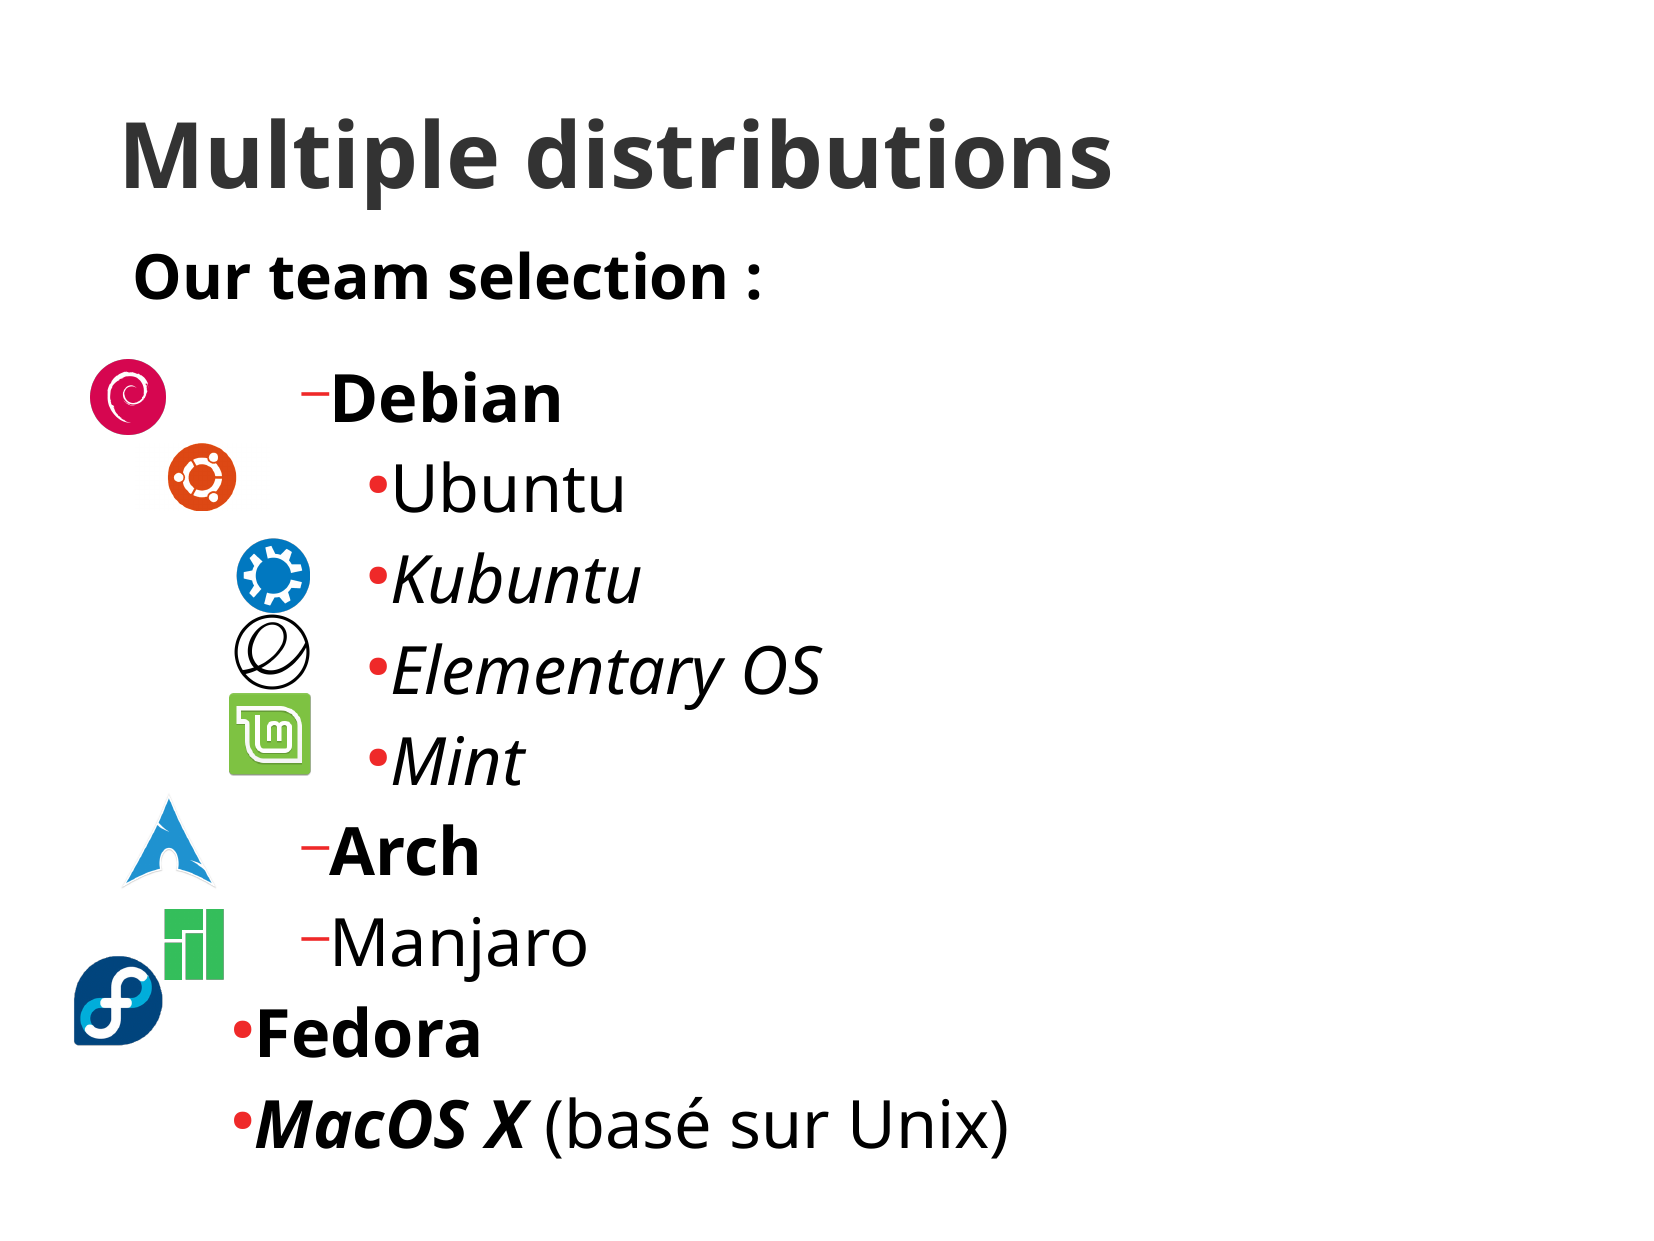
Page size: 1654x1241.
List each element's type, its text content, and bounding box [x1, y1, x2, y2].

text_box Our team selection : [118, 225, 880, 325]
picture [71, 536, 316, 1049]
text_box Debian Ubuntu Kubuntu Elementary OS Mint Arch Manjaro Fedora MacOS X (basé sur Unix) [90, 343, 1560, 1175]
title Multiple distributions [118, 49, 1571, 257]
